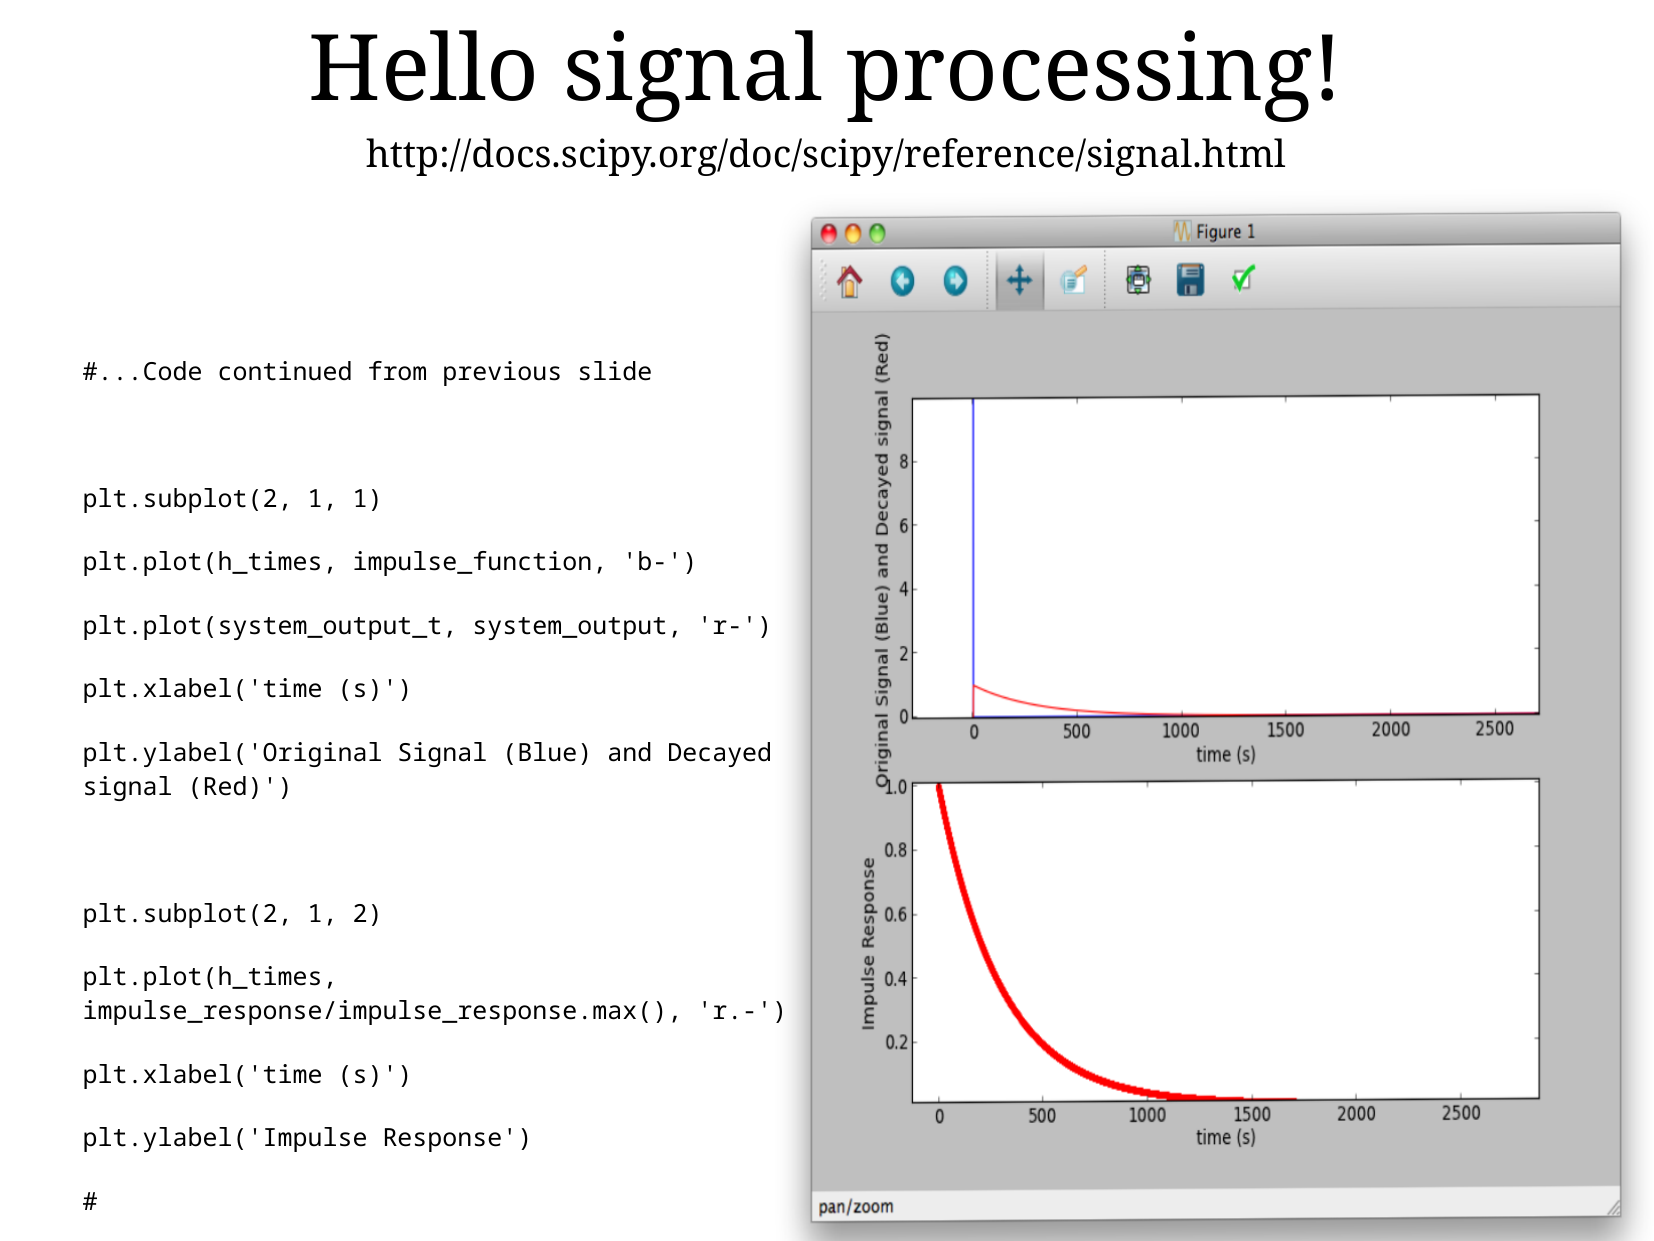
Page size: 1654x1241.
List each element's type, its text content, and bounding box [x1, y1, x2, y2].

title Hello signal processing! http://docs.scipy.org/doc/scipy/reference/signal.html [82, 27, 1571, 279]
picture [765, 176, 1654, 1241]
list #...Code continued from previous slide plt.subplot(2, 1, 1) plt.plot(h_times, impulse_function, 'b-') plt.plot(system_output_t, system_output, 'r-') plt.xlabel('time (s)') plt.ylabel('Original Signal (Blue) and Decayed signal (Red)') plt.subplot(2, 1, 2) plt.plot(h_times, impulse_response/impulse_response.max(), 'r.-') plt.xlabel('time (s)') plt.ylabel('Impulse Response') # plt.show() [82, 290, 765, 1129]
